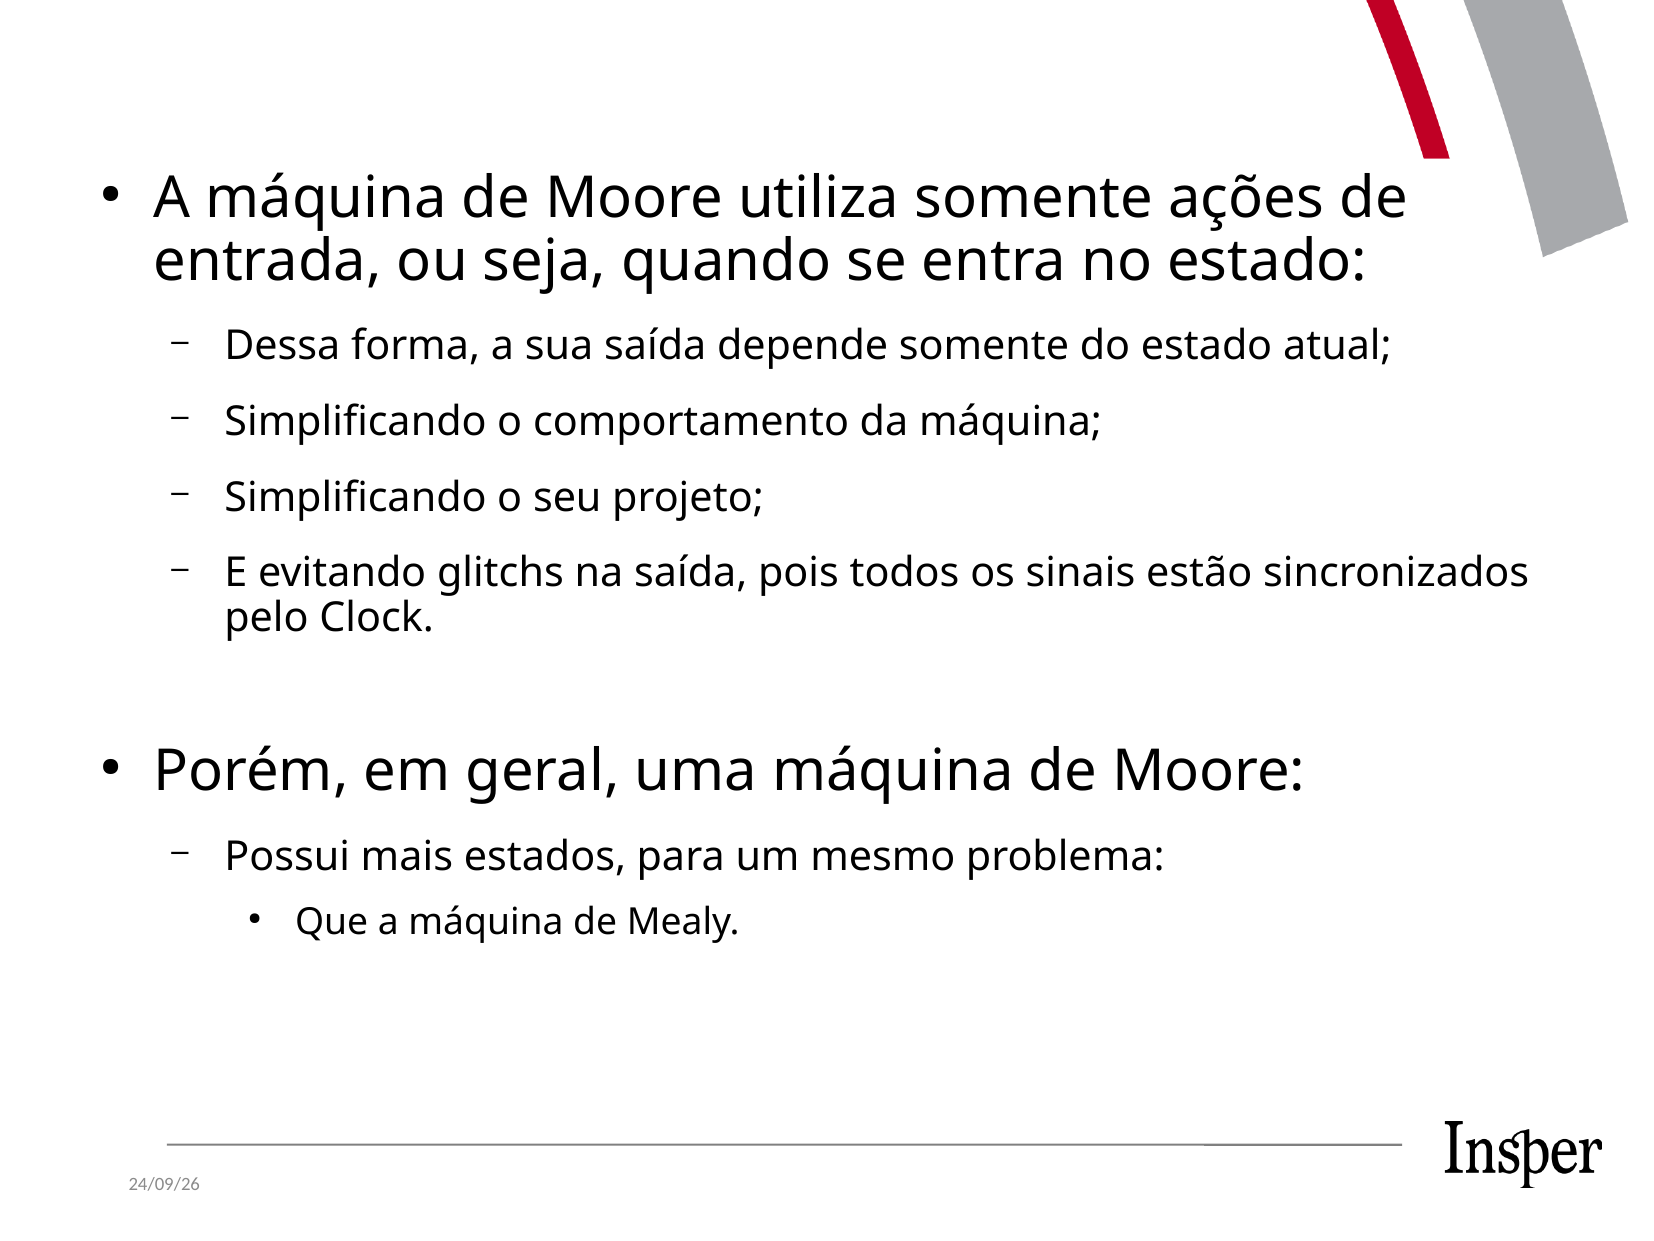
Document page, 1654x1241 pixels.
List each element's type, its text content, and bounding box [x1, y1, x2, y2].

list A máquina de Moore utiliza somente ações de entrada, ou seja, quando se entra no estado: Dessa forma, a sua saída depende somente do estado atual; Simplificando o comportamento da máquina; Simplificando o seu projeto; E evitando glitchs na saída, pois todos os sinais estão sincronizados pelo Clock. Porém, em geral, uma máquina de Moore: Possui mais estados, para um mesmo problema: Que a máquina de Mealy. [82, 59, 1571, 1109]
